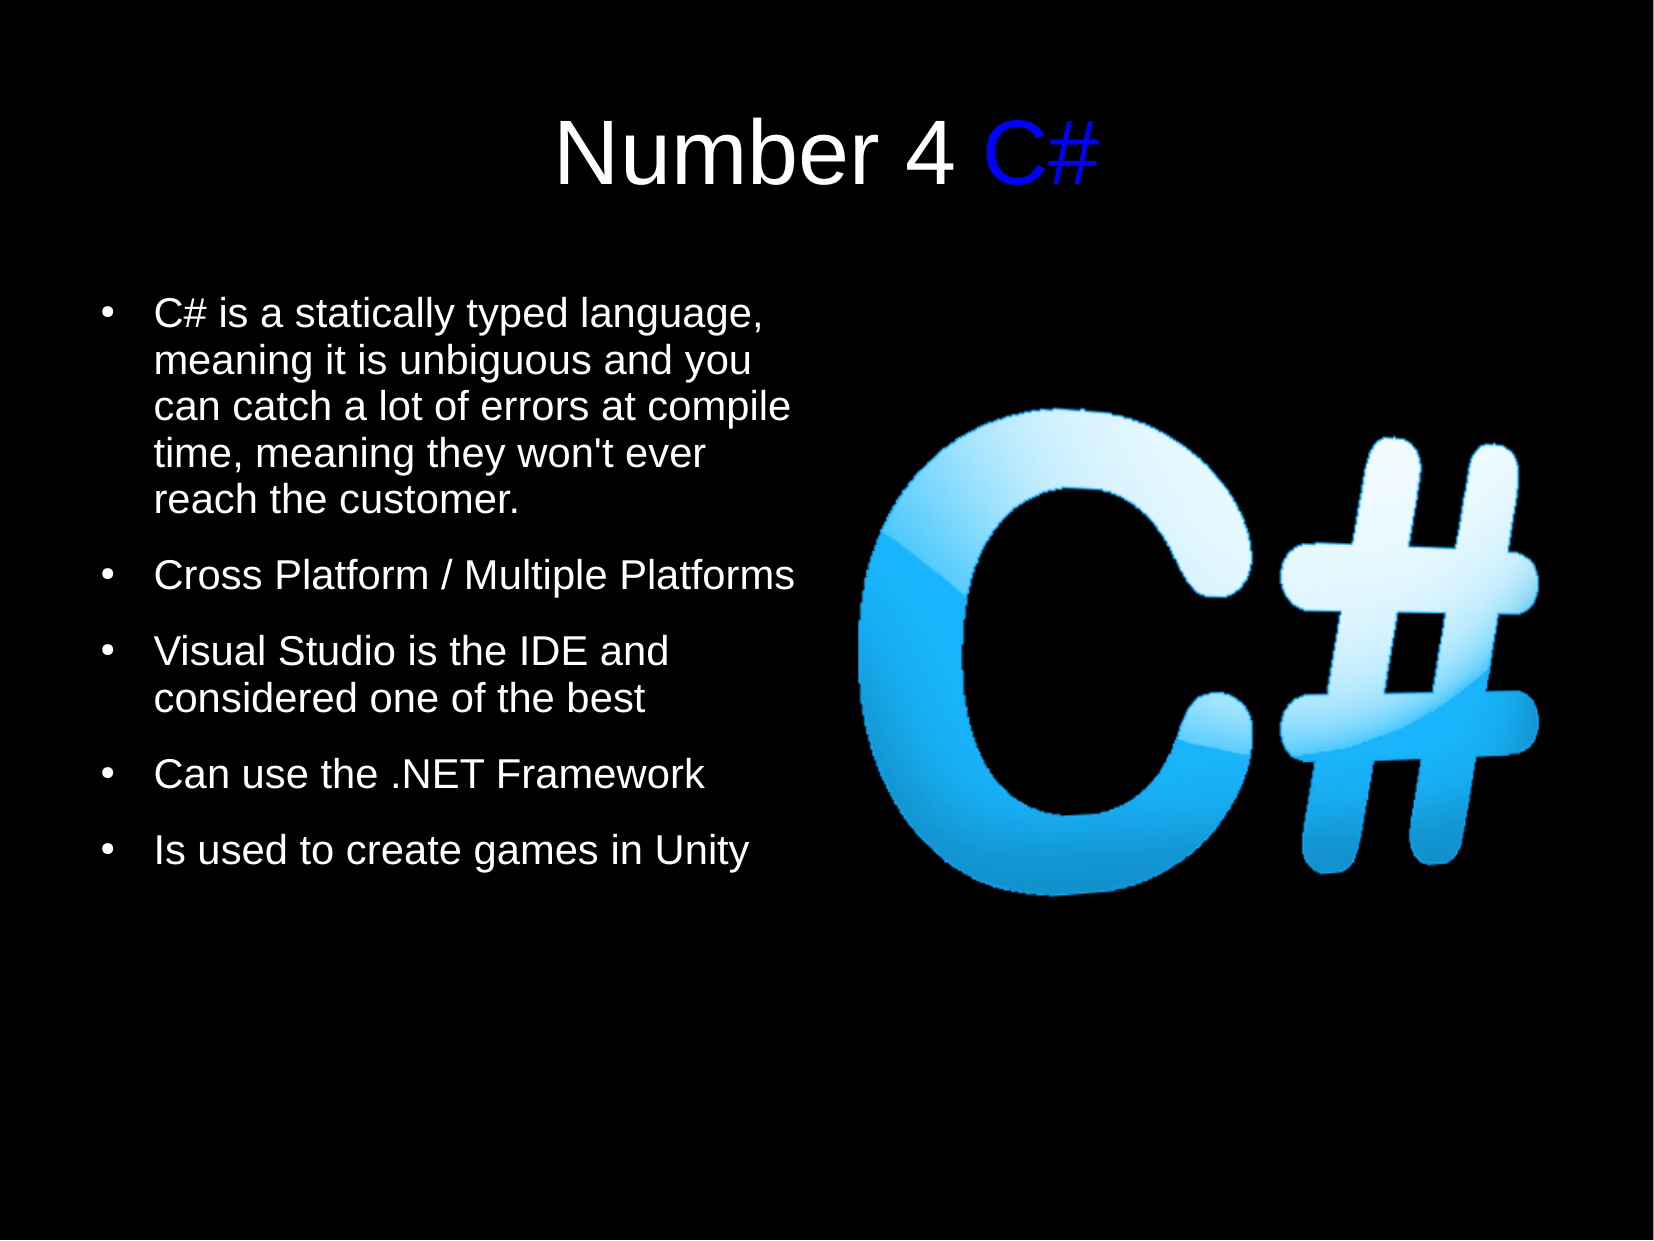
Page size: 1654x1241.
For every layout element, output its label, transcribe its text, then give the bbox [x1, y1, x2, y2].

list C# is a statically typed language, meaning it is unbiguous and you can catch a lot of errors at compile time, meaning they won't ever reach the customer. Cross Platform / Multiple Platforms Visual Studio is the IDE and considered one of the best Can use the .NET Framework Is used to create games in Unity [82, 290, 809, 1010]
title Number 4 C# [82, 49, 1571, 257]
picture [821, 290, 1572, 1041]
